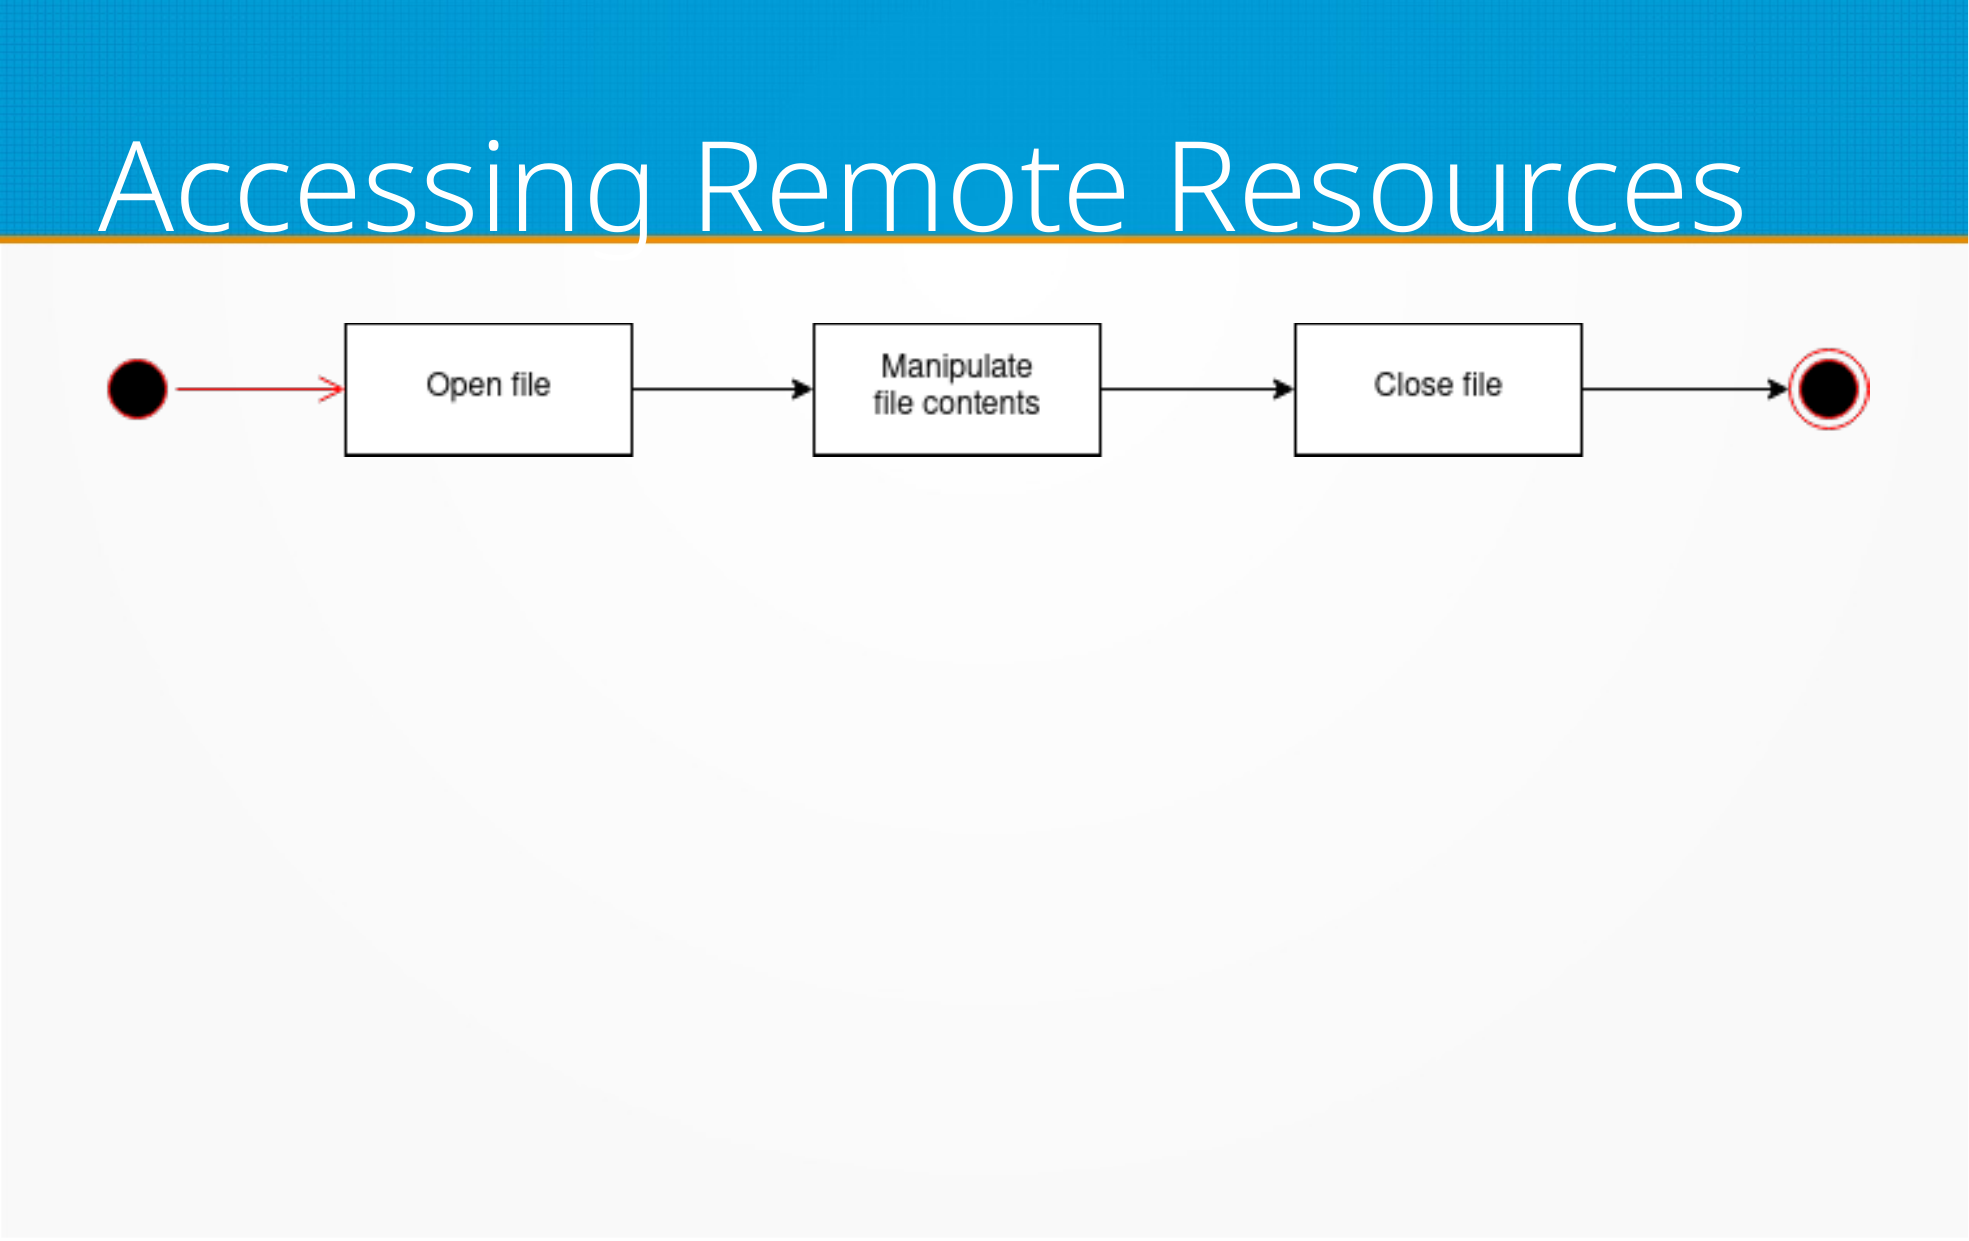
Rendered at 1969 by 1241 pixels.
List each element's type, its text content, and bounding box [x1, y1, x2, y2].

picture [0, 233, 1969, 1241]
title Accessing Remote Resources [98, 49, 1870, 257]
